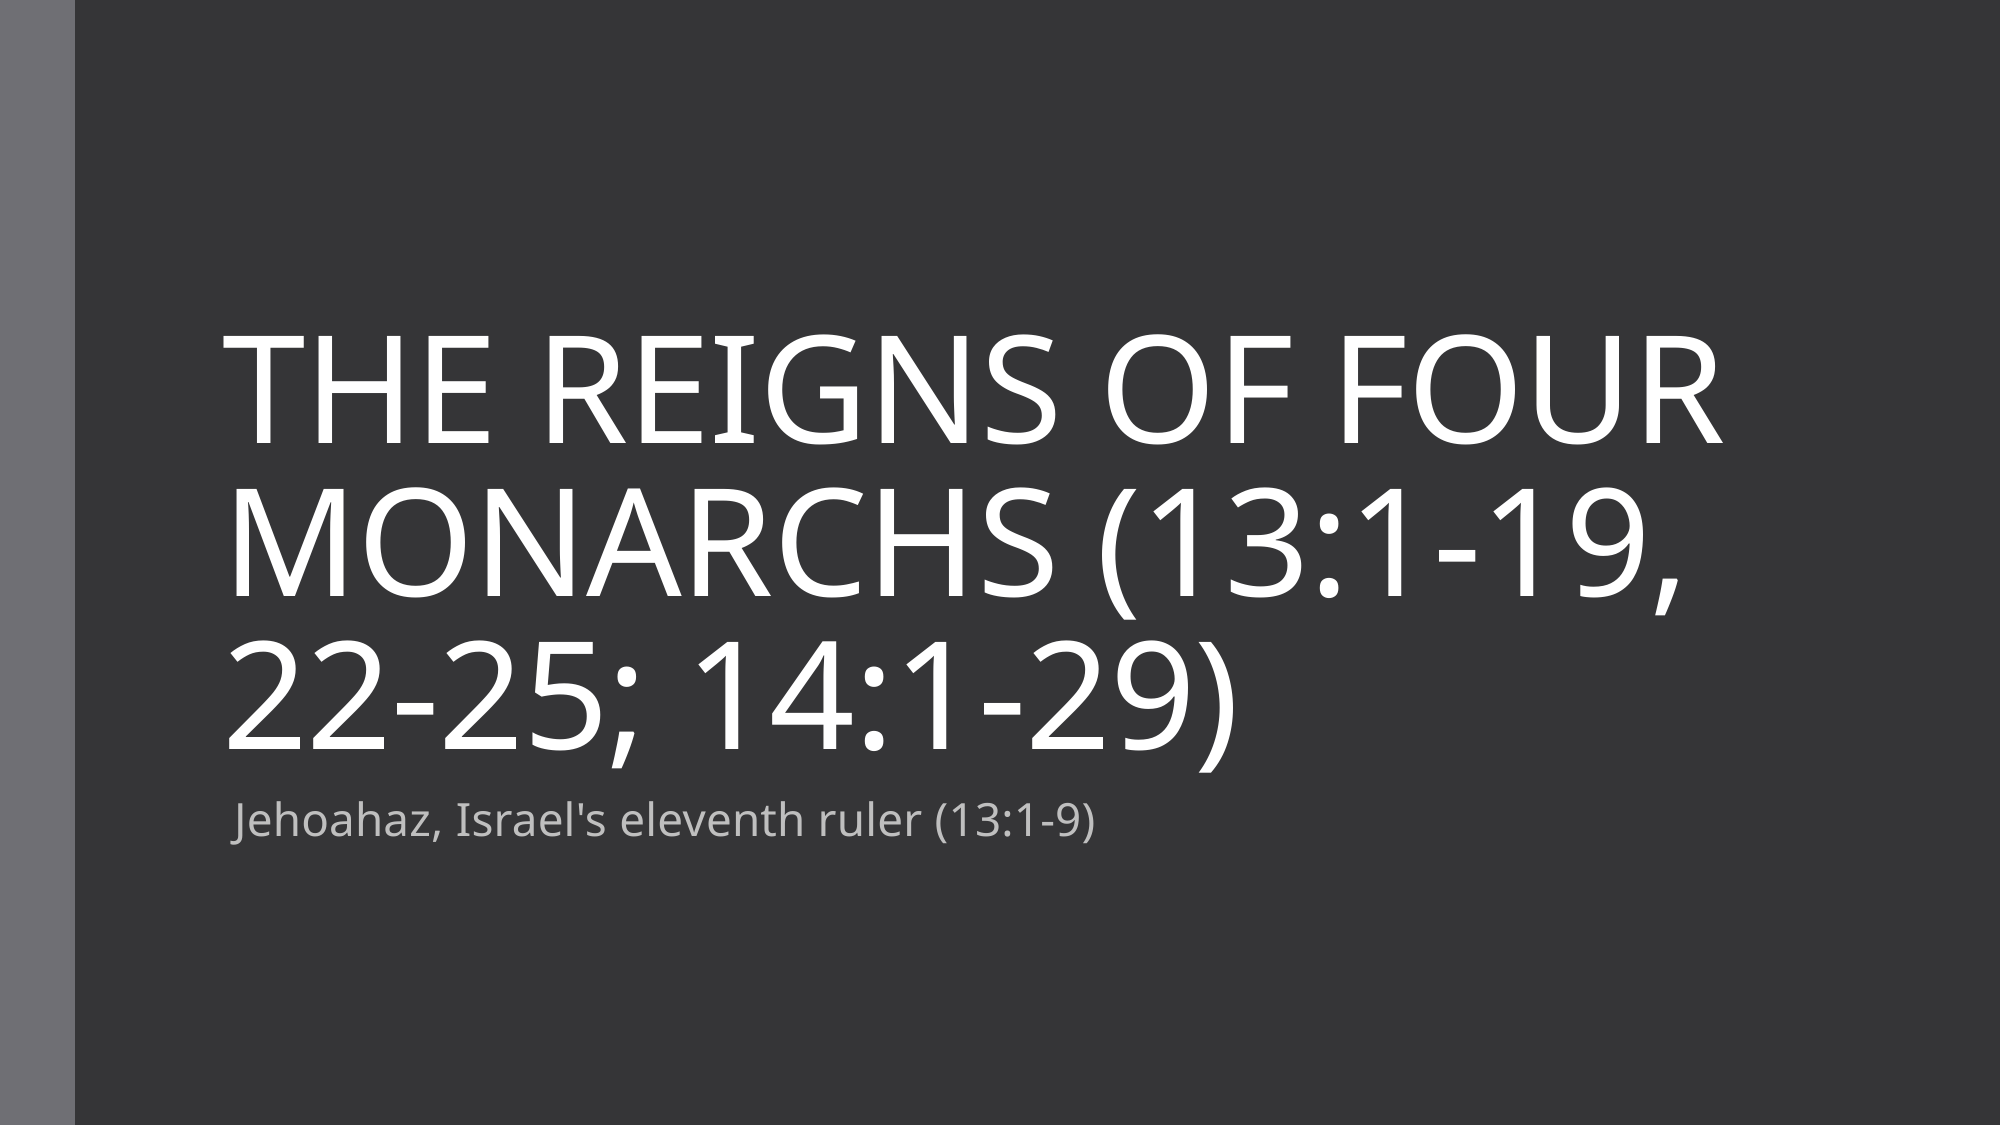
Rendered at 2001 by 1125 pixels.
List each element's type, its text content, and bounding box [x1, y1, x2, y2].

subtitle Jehoahaz, Israel's eleventh ruler (13:1-9) [206, 787, 1752, 1066]
title THE REIGNS OF FOUR MONARCHS (13:1-19, 22-25; 14:1-29) [206, 124, 1752, 787]
